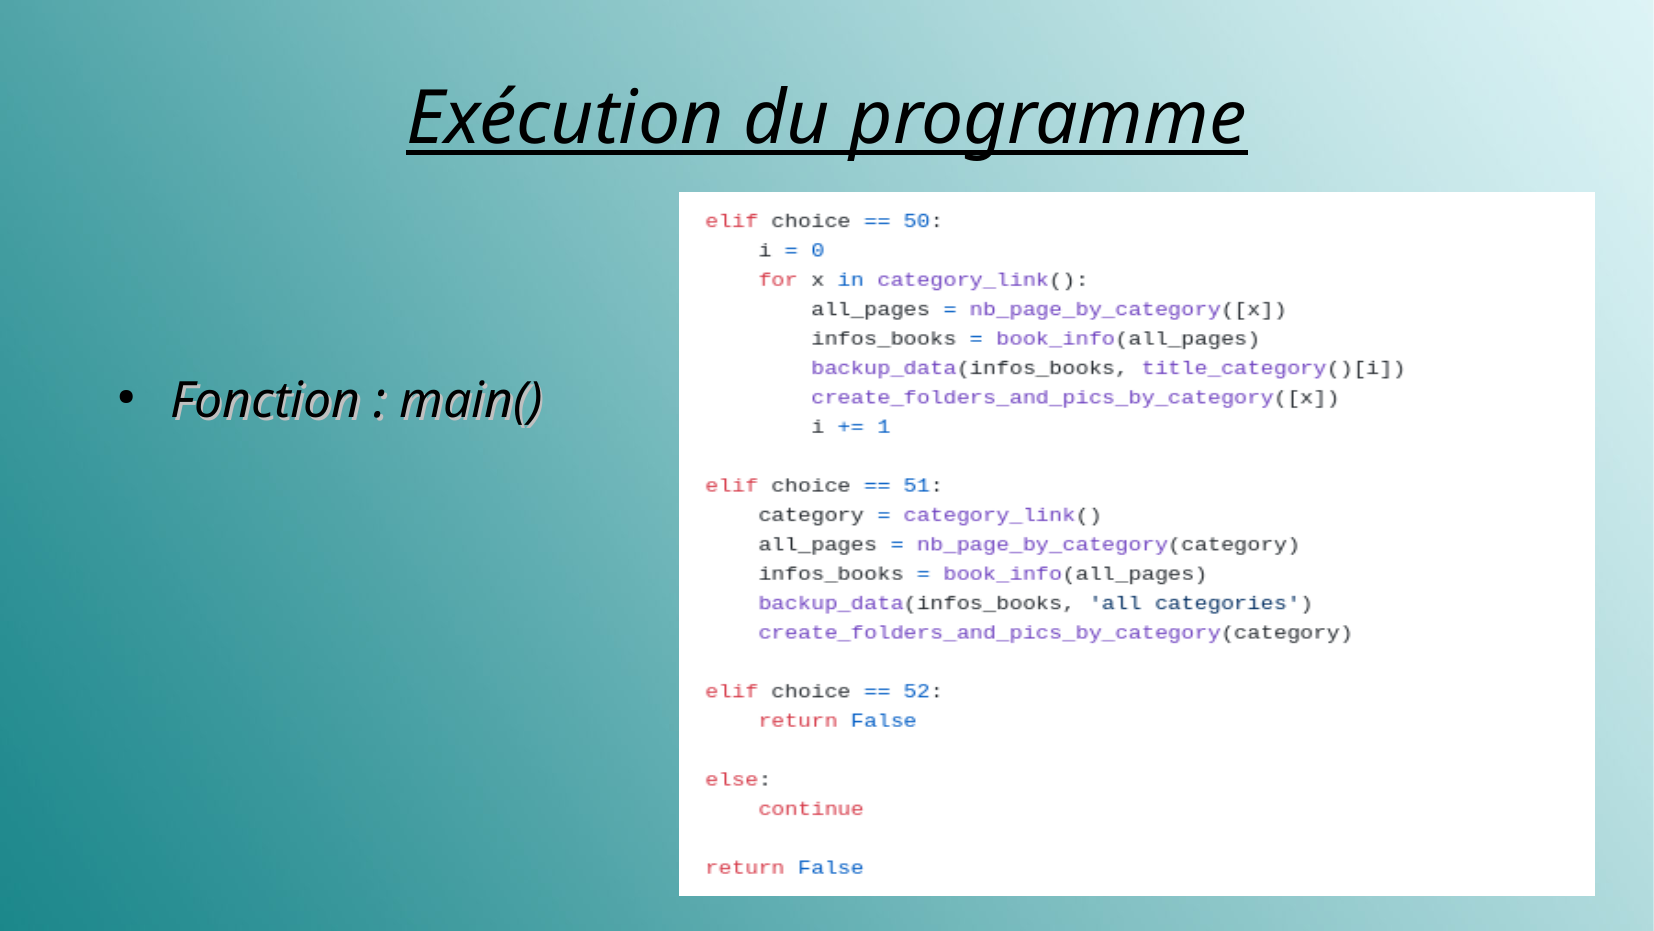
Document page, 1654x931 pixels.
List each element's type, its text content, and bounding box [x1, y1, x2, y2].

list Fonction : main() [88, 354, 567, 443]
picture [0, 0, 1654, 931]
title Exécution du programme [82, 37, 1571, 193]
